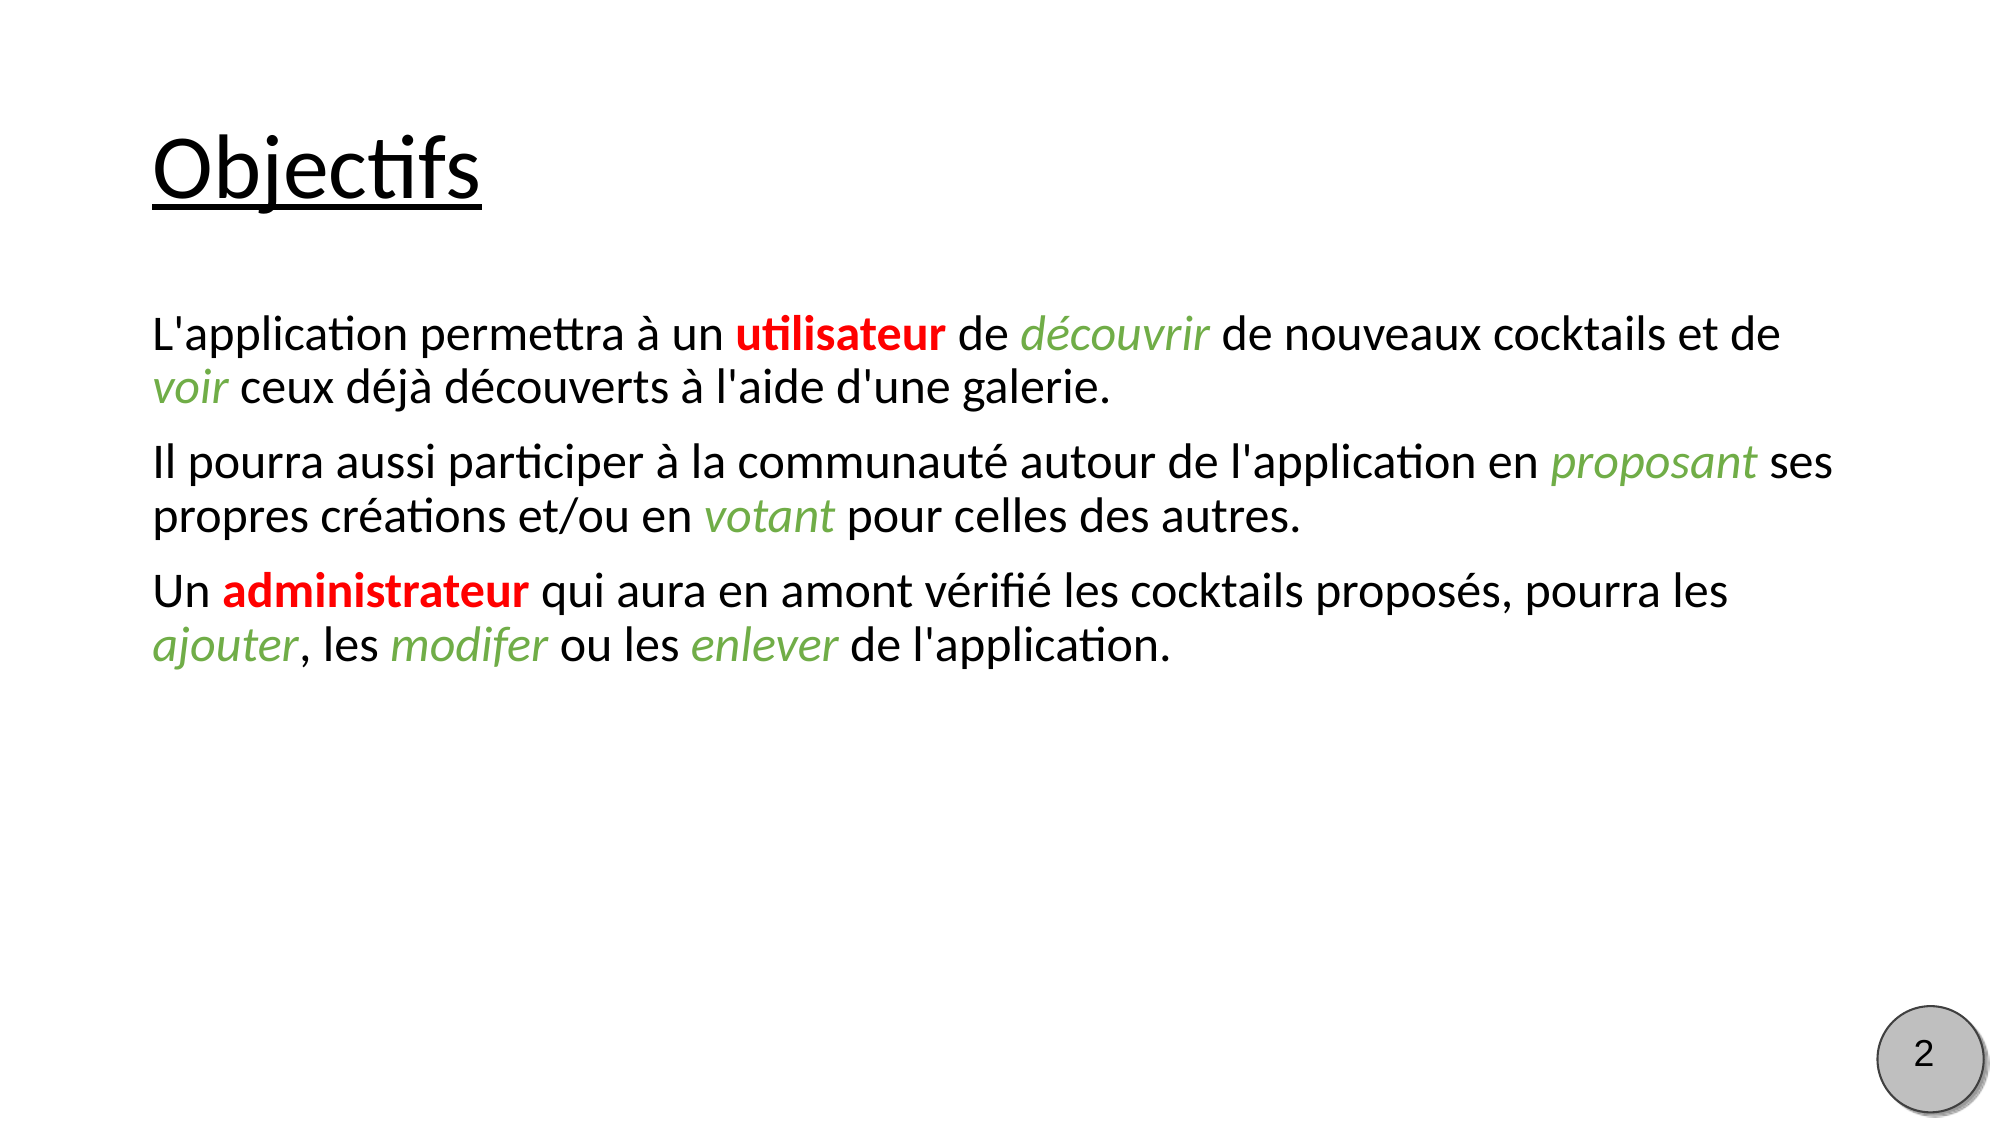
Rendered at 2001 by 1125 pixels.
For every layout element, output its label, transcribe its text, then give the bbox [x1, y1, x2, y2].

text_box L'application permettra à un utilisateur de découvrir de nouveaux cocktails et de voir ceux déjà découverts à l'aide d'une galerie. Il pourra aussi participer à la communauté autour de l'application en proposant ses propres créations et/ou en votant pour celles des autres. Un administrateur qui aura en amont vérifié les cocktails proposés, pourra les ajouter, les modifer ou les enlever de l'application. [137, 299, 1863, 1014]
text_box Objectifs [137, 59, 1863, 278]
